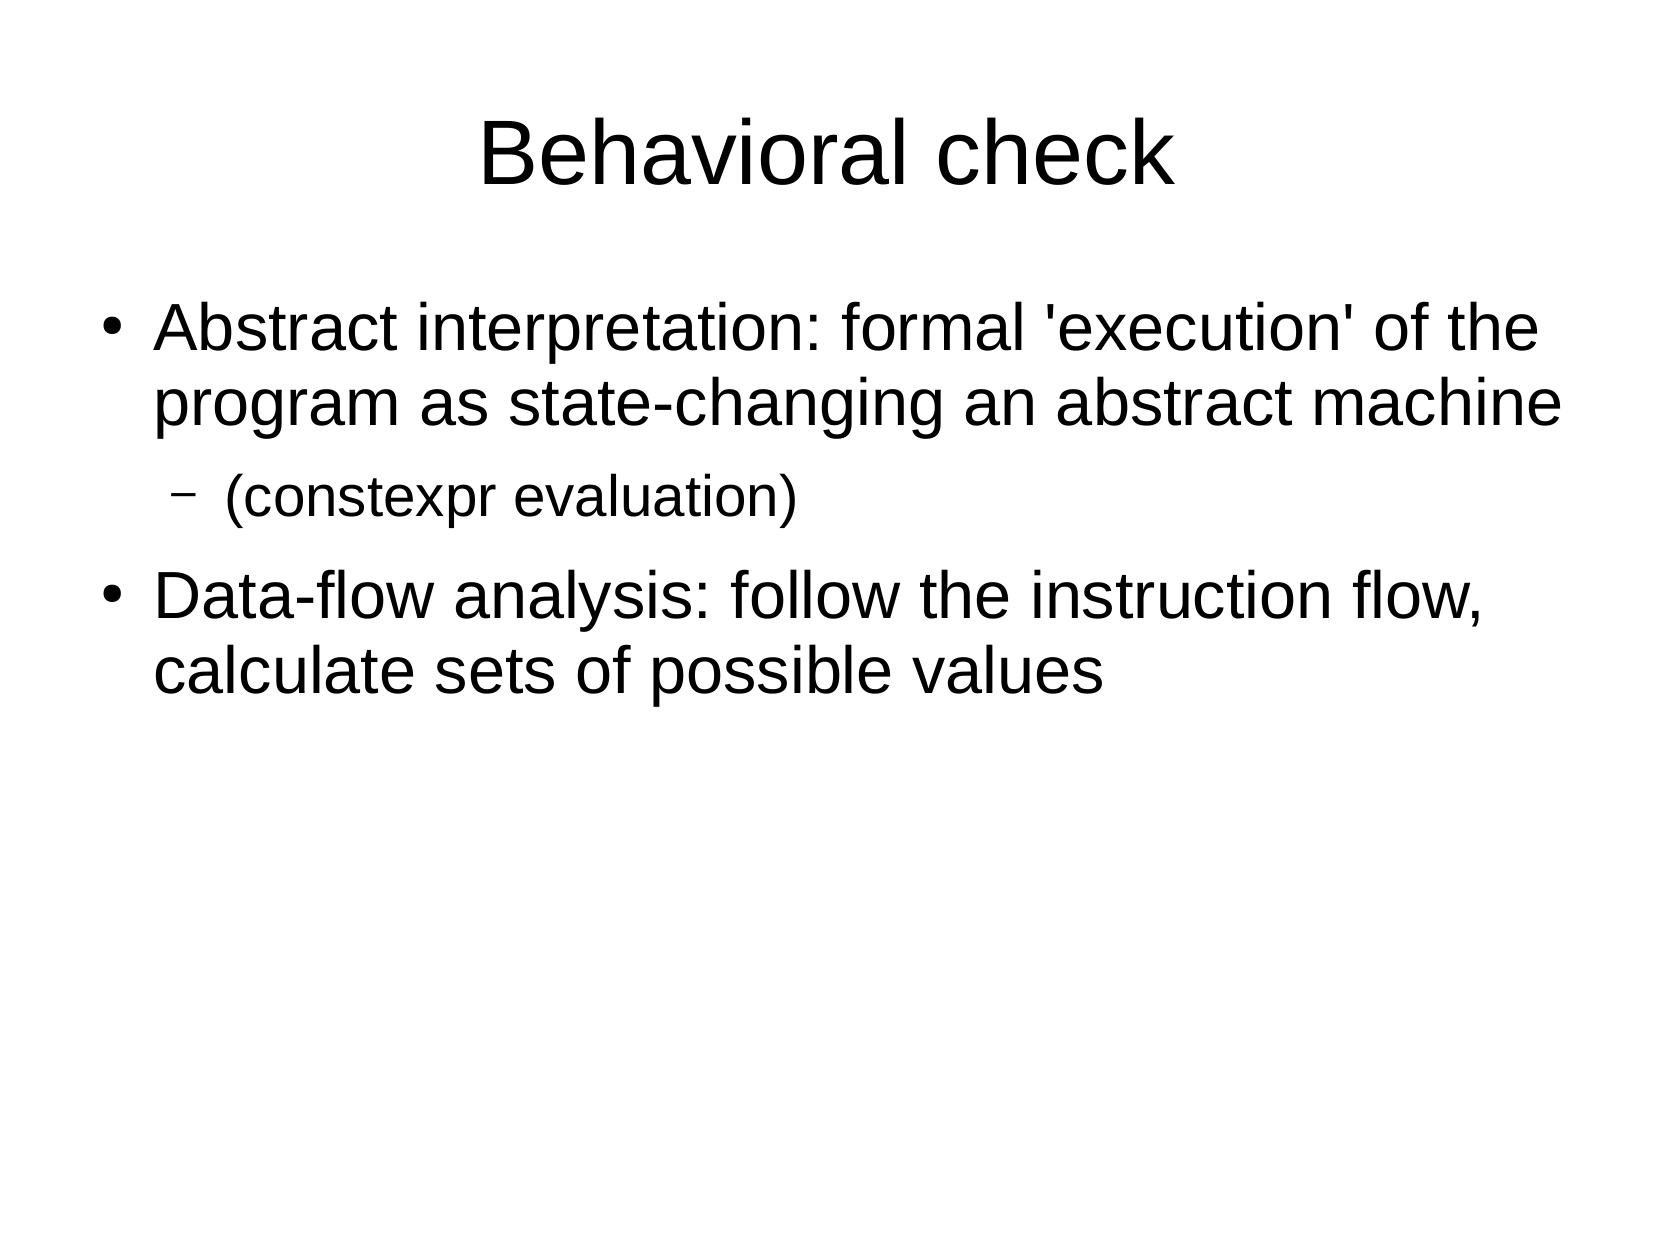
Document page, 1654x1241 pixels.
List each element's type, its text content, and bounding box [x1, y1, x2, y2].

list Abstract interpretation: formal 'execution' of the program as state-changing an abstract machine (constexpr evaluation) Data-flow analysis: follow the instruction flow, calculate sets of possible values [82, 290, 1571, 1010]
title Behavioral check [82, 49, 1571, 257]
